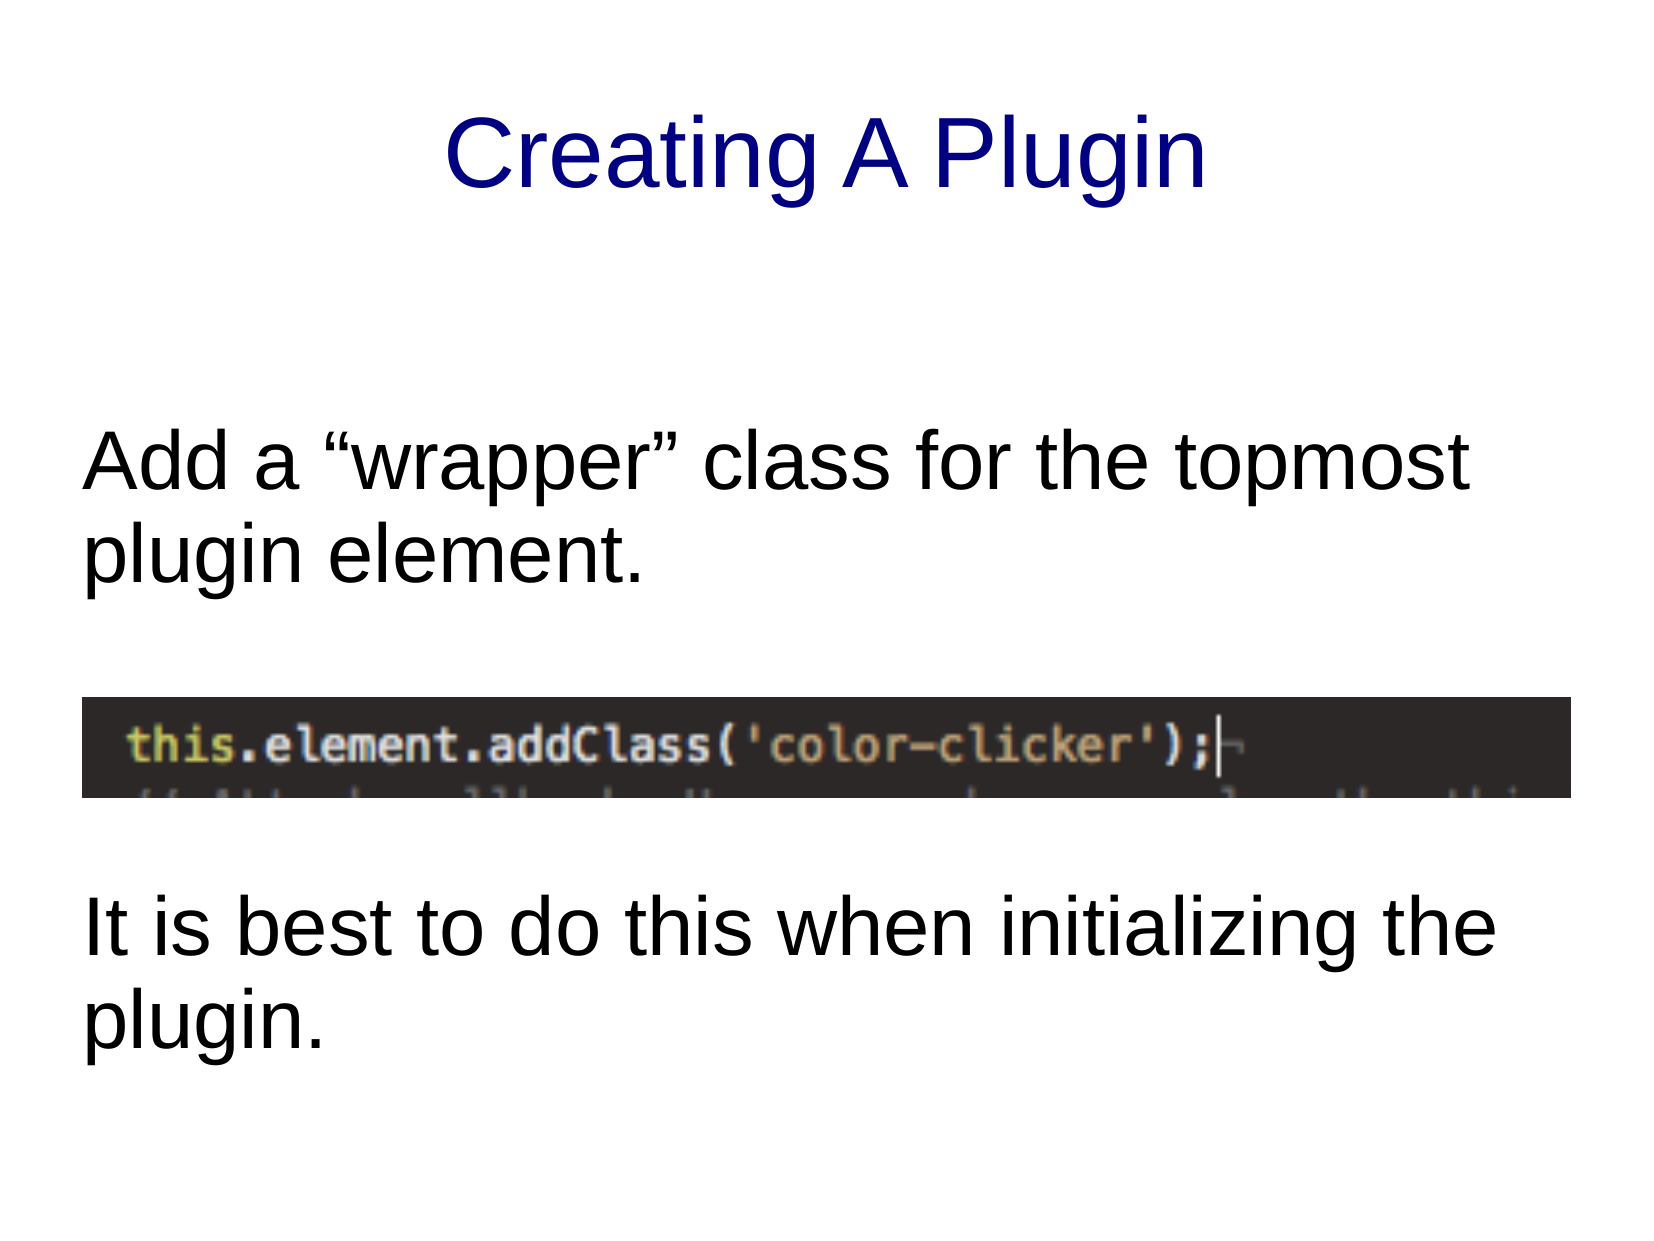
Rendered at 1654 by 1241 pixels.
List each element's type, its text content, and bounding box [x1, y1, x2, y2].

list Add a “wrapper” class for the topmost plugin element. It is best to do this when initializing the plugin. [82, 290, 1571, 697]
list Add a “wrapper” class for the topmost plugin element. It is best to do this when initializing the plugin. [82, 798, 1571, 1068]
title Creating A Plugin [82, 49, 1571, 257]
picture [82, 697, 1571, 798]
